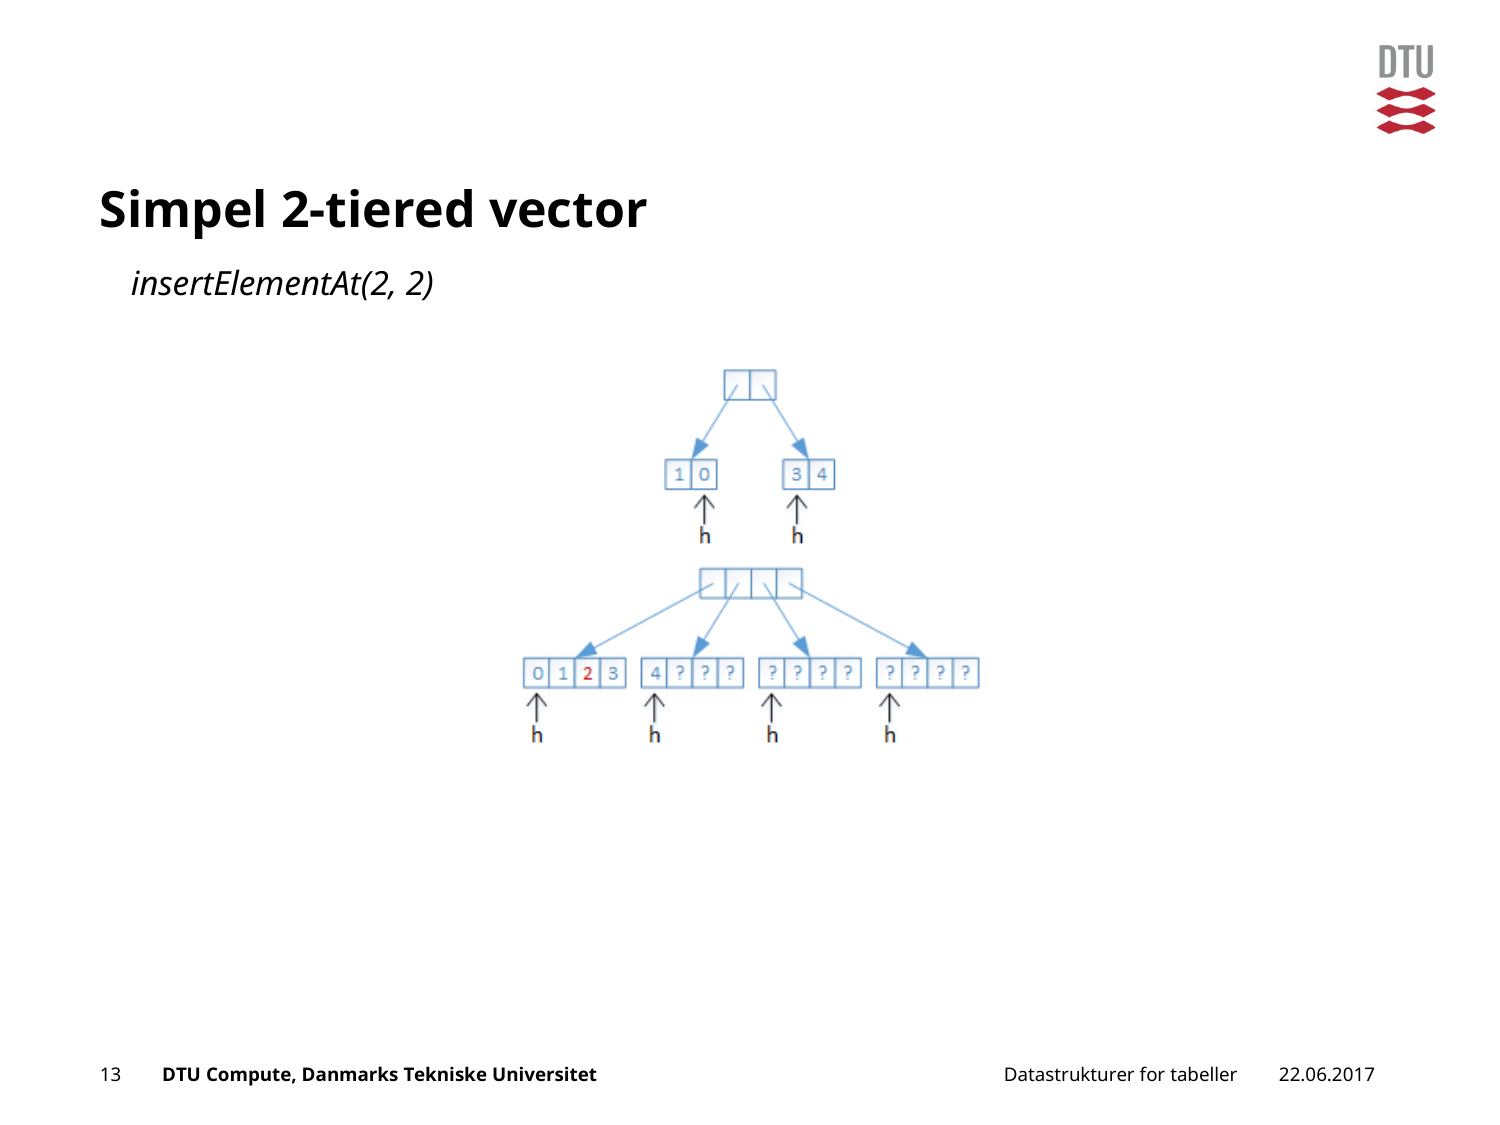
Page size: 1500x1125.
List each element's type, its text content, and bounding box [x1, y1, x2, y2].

picture [1356, 45, 1436, 134]
title Simpel 2-tiered vector [99, 49, 1375, 238]
list insertElementAt(2, 2) [99, 262, 1375, 1012]
